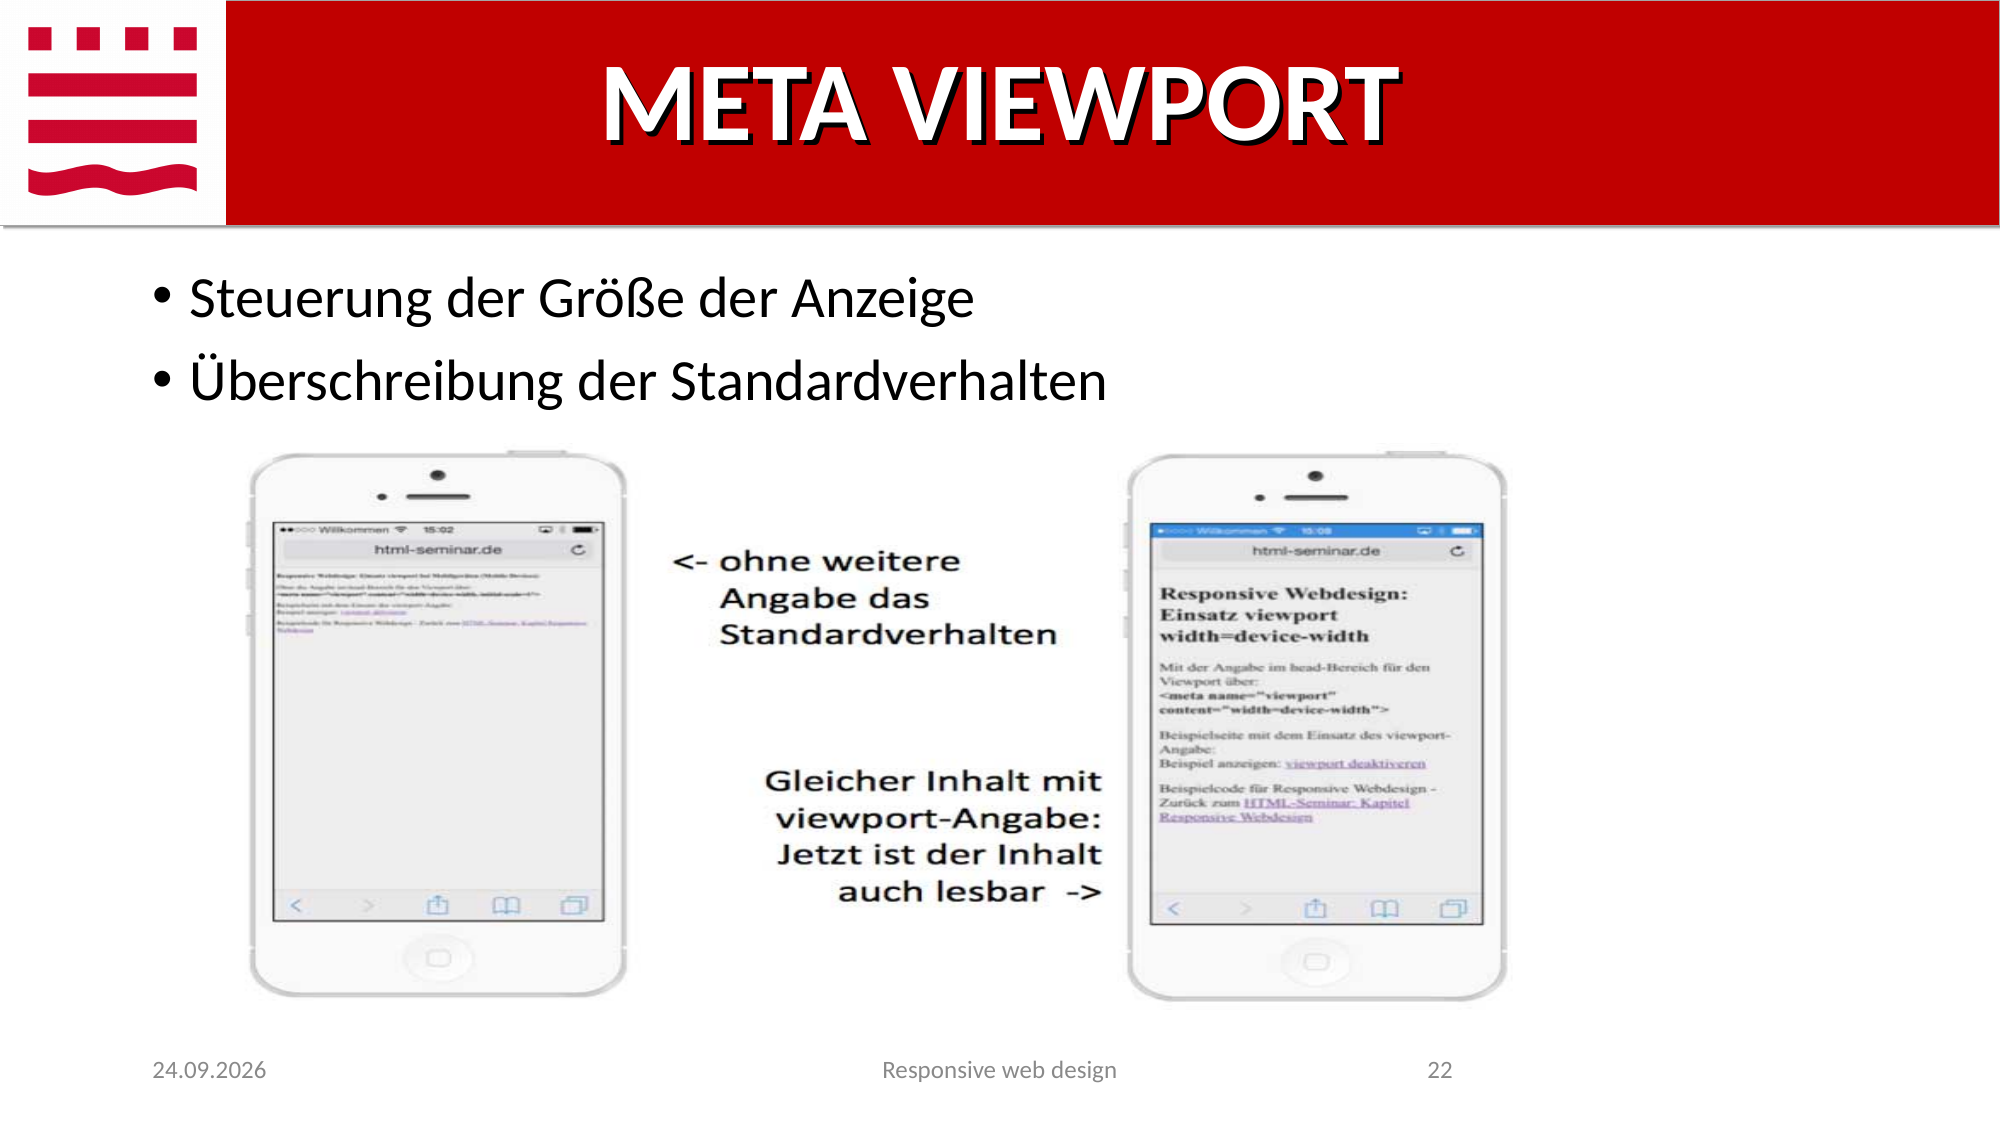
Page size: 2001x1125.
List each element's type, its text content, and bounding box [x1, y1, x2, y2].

text_box META VIEWPORT [226, 0, 2000, 225]
text_box 2017/4/30 [137, 1042, 588, 1103]
text_box Responsive web design [662, 1042, 1338, 1103]
list Steuerung der Größe der Anzeige Überschreibung der Standardverhalten [137, 259, 1863, 1027]
picture [0, 0, 226, 225]
text_box [1412, 1042, 1863, 1103]
picture [232, 443, 1518, 1011]
